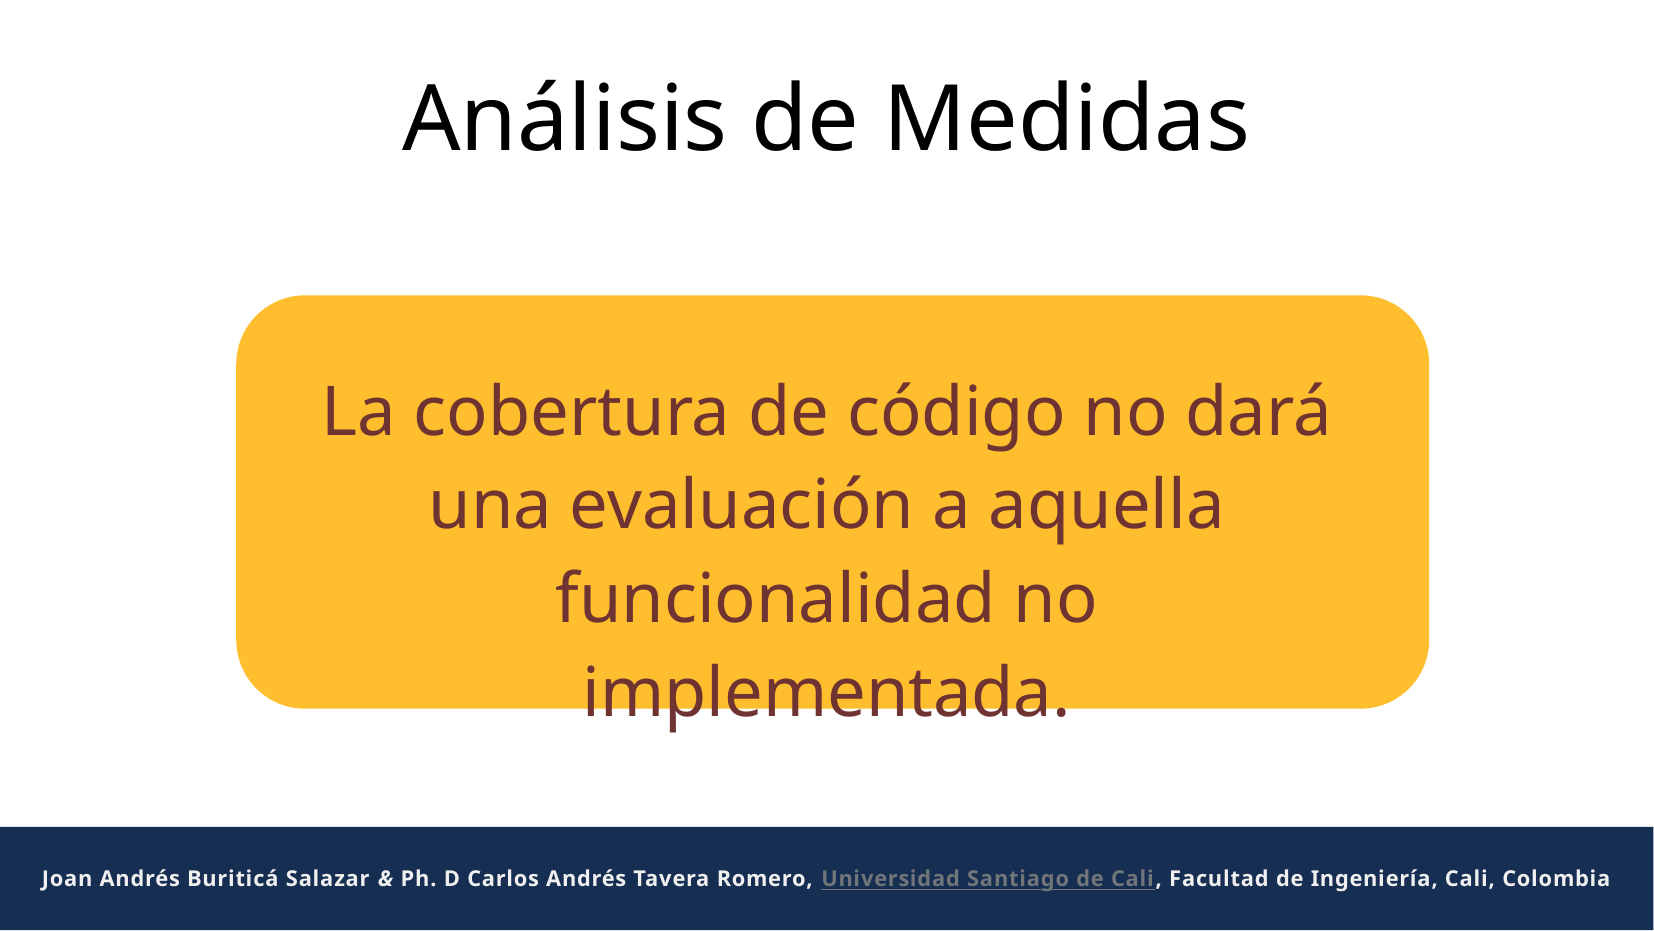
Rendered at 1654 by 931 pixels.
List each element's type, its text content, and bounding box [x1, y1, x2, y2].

text_box [878, 684, 897, 709]
text_box La cobertura de código no dará una evaluación a aquella funcionalidad no implementada. [295, 354, 1359, 650]
text_box [981, 684, 1001, 709]
text_box [798, 684, 816, 709]
text_box [1022, 698, 1040, 709]
title Análisis de Medidas [82, 37, 1571, 193]
text_box [635, 684, 653, 709]
text_box [775, 684, 792, 709]
text_box [676, 684, 696, 709]
text_box [942, 698, 960, 709]
text_box [837, 683, 856, 694]
text_box [612, 684, 629, 709]
text_box [236, 295, 1430, 709]
text_box [734, 683, 753, 694]
